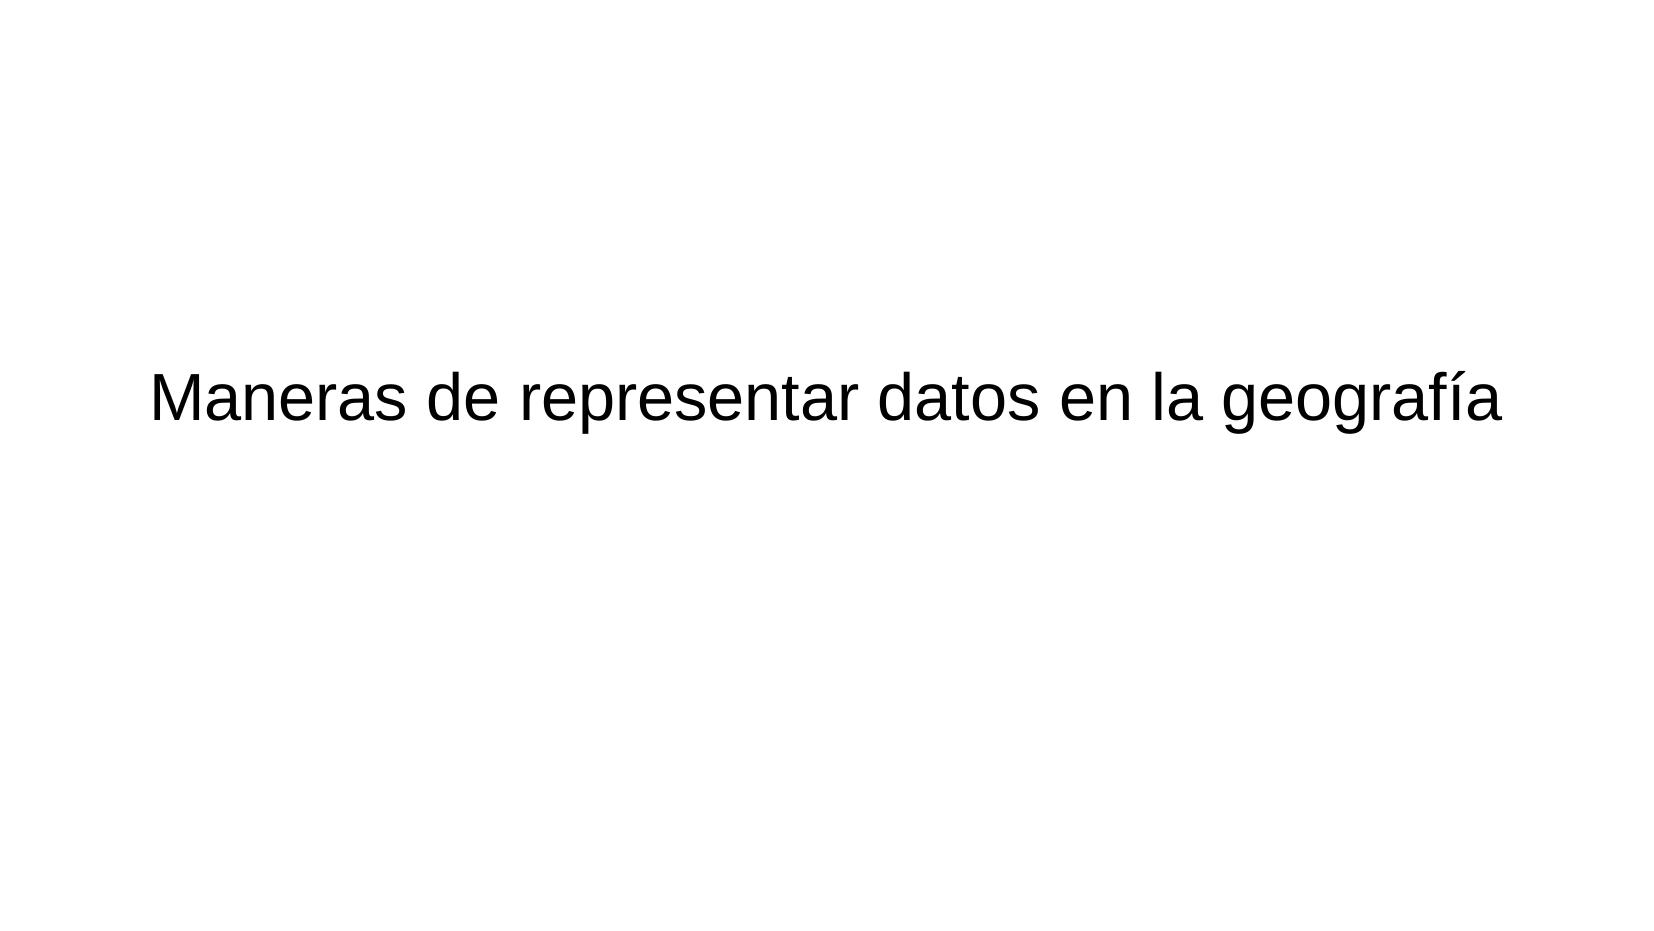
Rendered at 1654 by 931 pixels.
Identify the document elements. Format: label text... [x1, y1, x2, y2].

subtitle Maneras de representar datos en la geografía [82, 37, 1571, 757]
